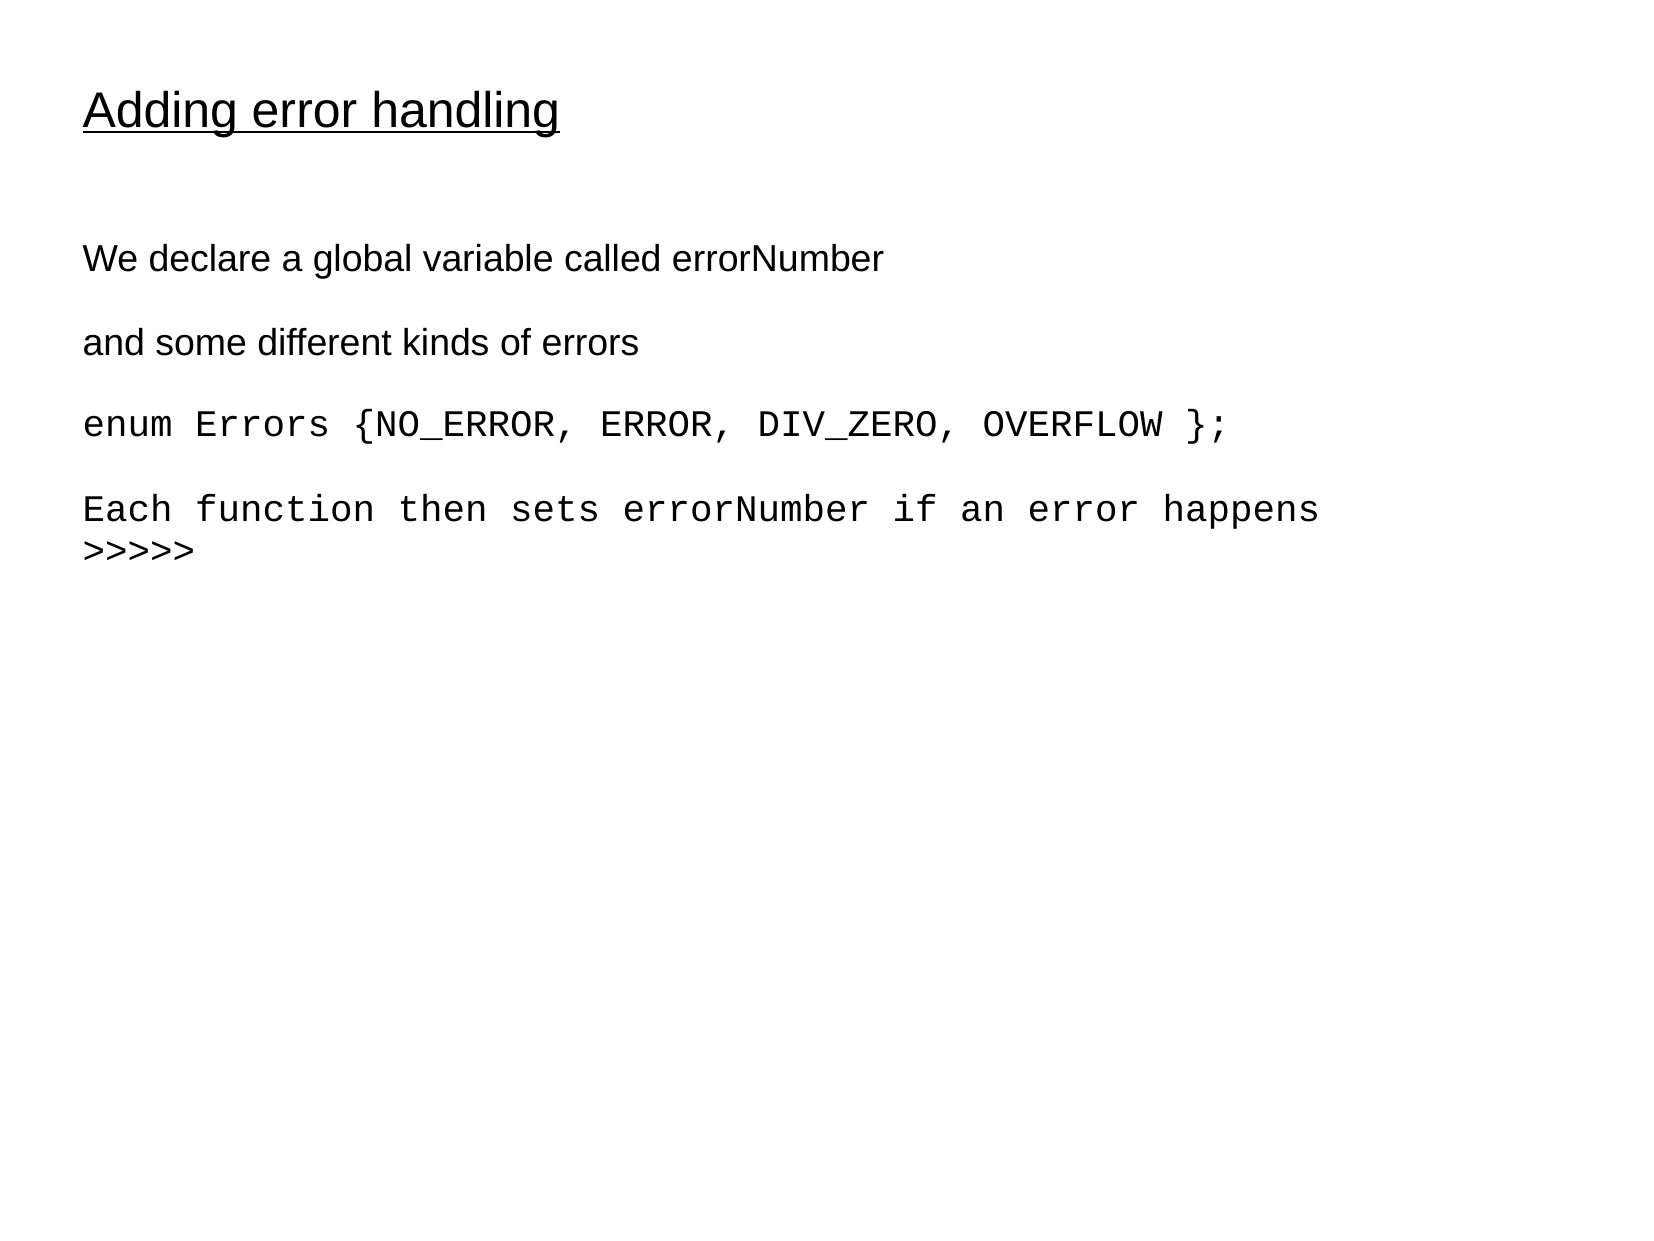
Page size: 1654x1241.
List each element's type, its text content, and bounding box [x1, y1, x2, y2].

subtitle Adding error handling We declare a global variable called errorNumber and some different kinds of errors enum Errors {NO_ERROR, ERROR, DIV_ZERO, OVERFLOW }; Each function then sets errorNumber if an error happens >>>>> [82, 82, 1583, 1158]
